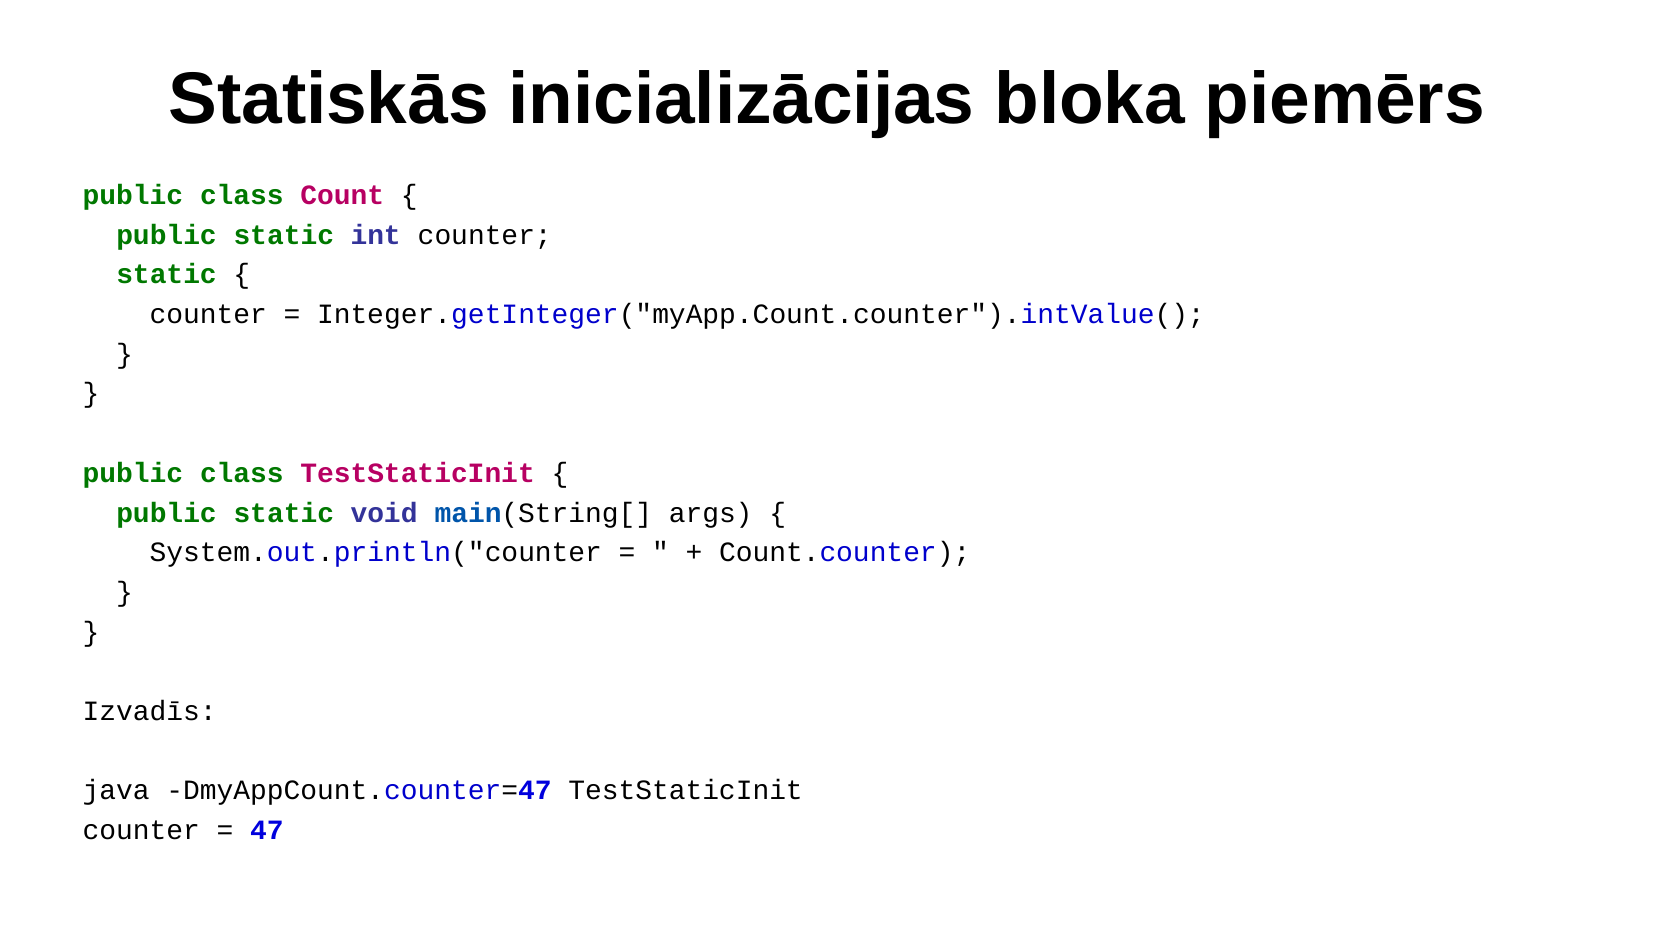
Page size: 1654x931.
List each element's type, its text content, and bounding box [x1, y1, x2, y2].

title Statiskās inicializācijas bloka piemērs [82, 16, 1571, 181]
list public class Count { public static int counter; static { counter = Integer.getInteger("myApp.Count.counter").intValue(); } } public class TestStaticInit { public static void main(String[] args) { System.out.println("counter = " + Count.counter); } } Izvadīs: java -DmyAppCount.counter=47 TestStaticInit counter = 47 [82, 173, 1538, 860]
